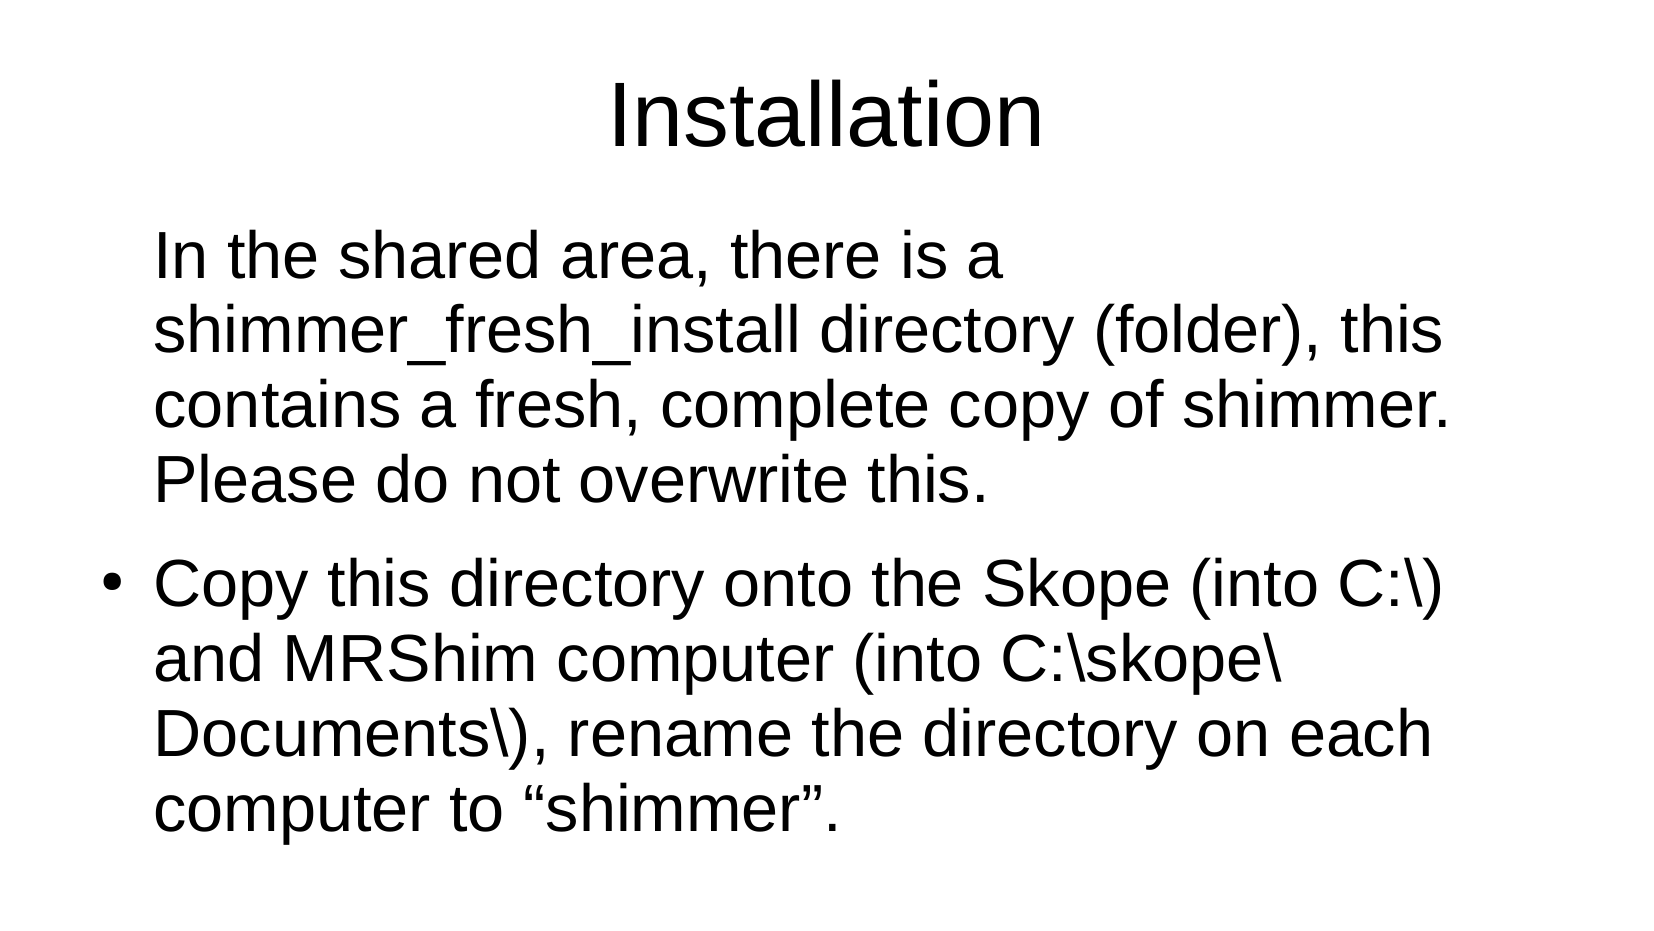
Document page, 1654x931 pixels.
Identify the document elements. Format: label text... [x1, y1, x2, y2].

list In the shared area, there is a shimmer_fresh_install directory (folder), this contains a fresh, complete copy of shimmer. Please do not overwrite this. Copy this directory onto the Skope (into C:\) and MRShim computer (into C:\skope\Documents\), rename the directory on each computer to “shimmer”. [82, 217, 1571, 886]
title Installation [82, 37, 1571, 193]
